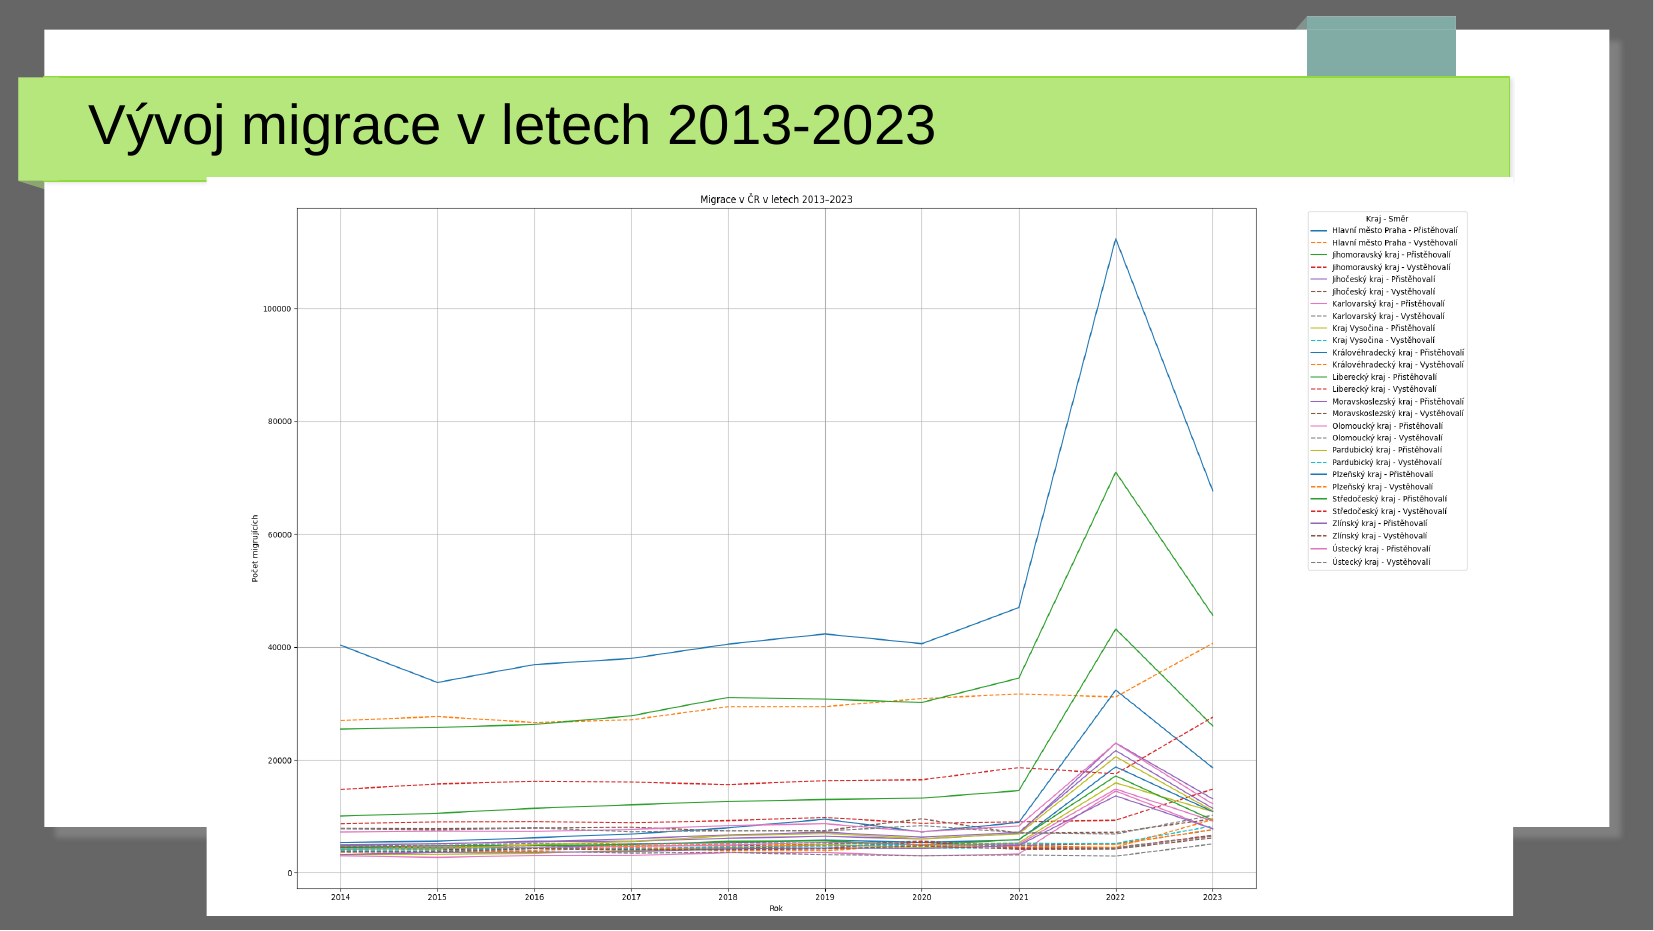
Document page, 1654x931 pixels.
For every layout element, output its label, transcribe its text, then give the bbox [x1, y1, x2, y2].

picture [206, 177, 1514, 916]
title Vývoj migrace v letech 2013-2023 [88, 73, 1506, 178]
